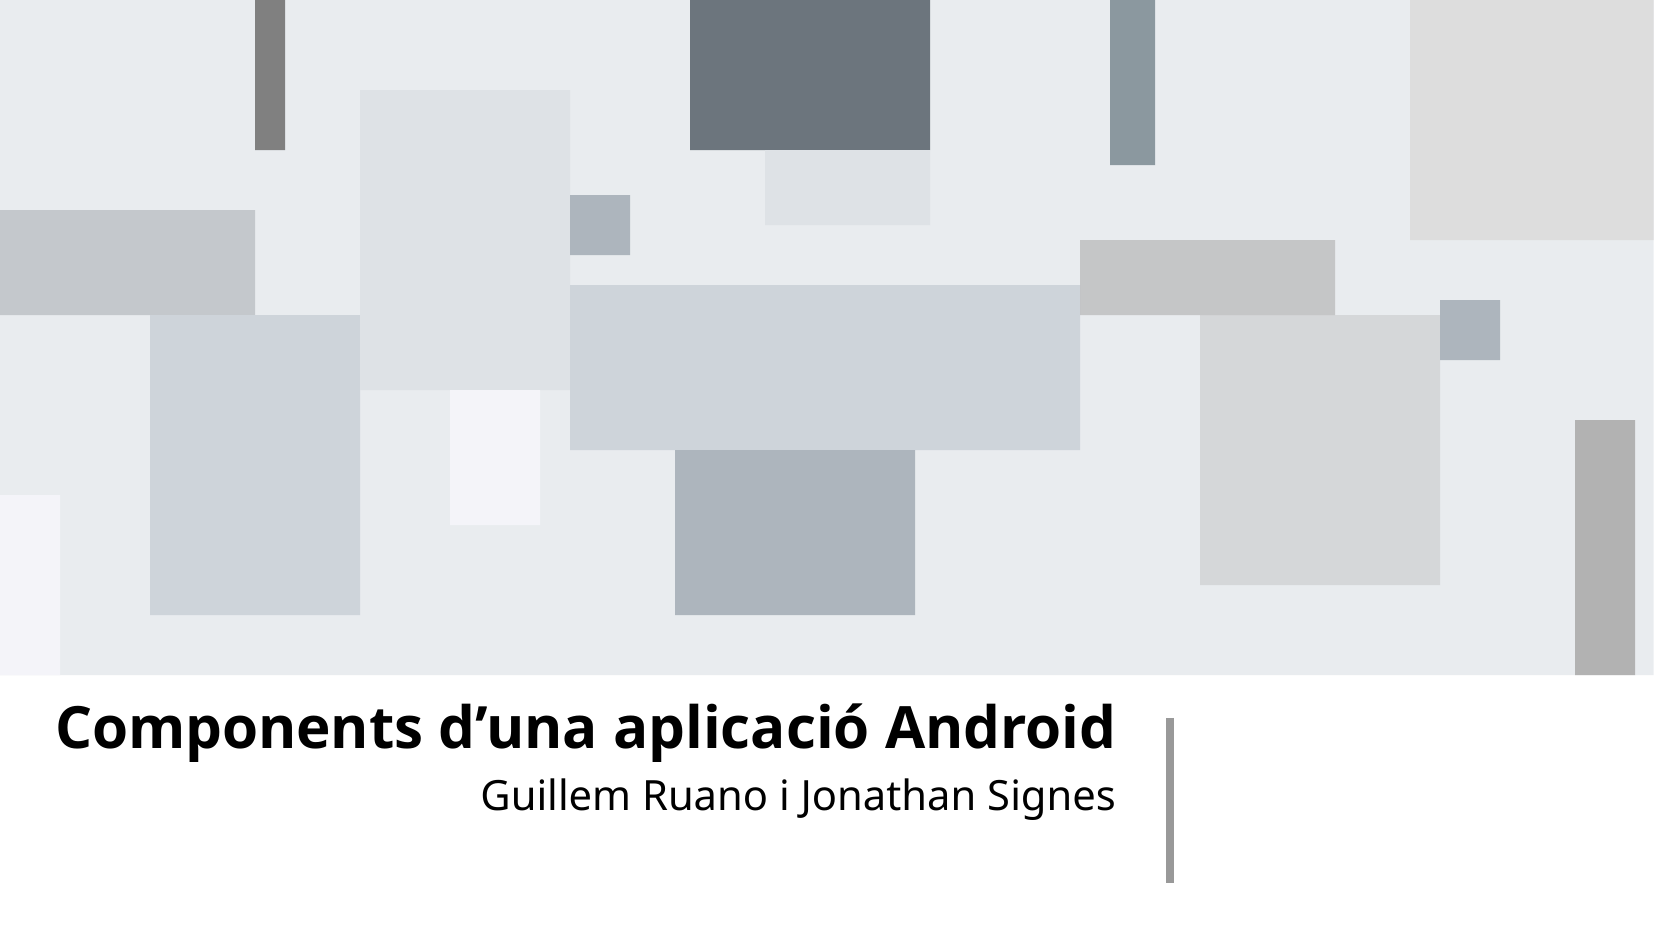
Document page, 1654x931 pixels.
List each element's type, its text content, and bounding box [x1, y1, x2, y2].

text_box Components d’una aplicació Android Guillem Ruano i Jonathan Signes [0, 679, 1131, 910]
